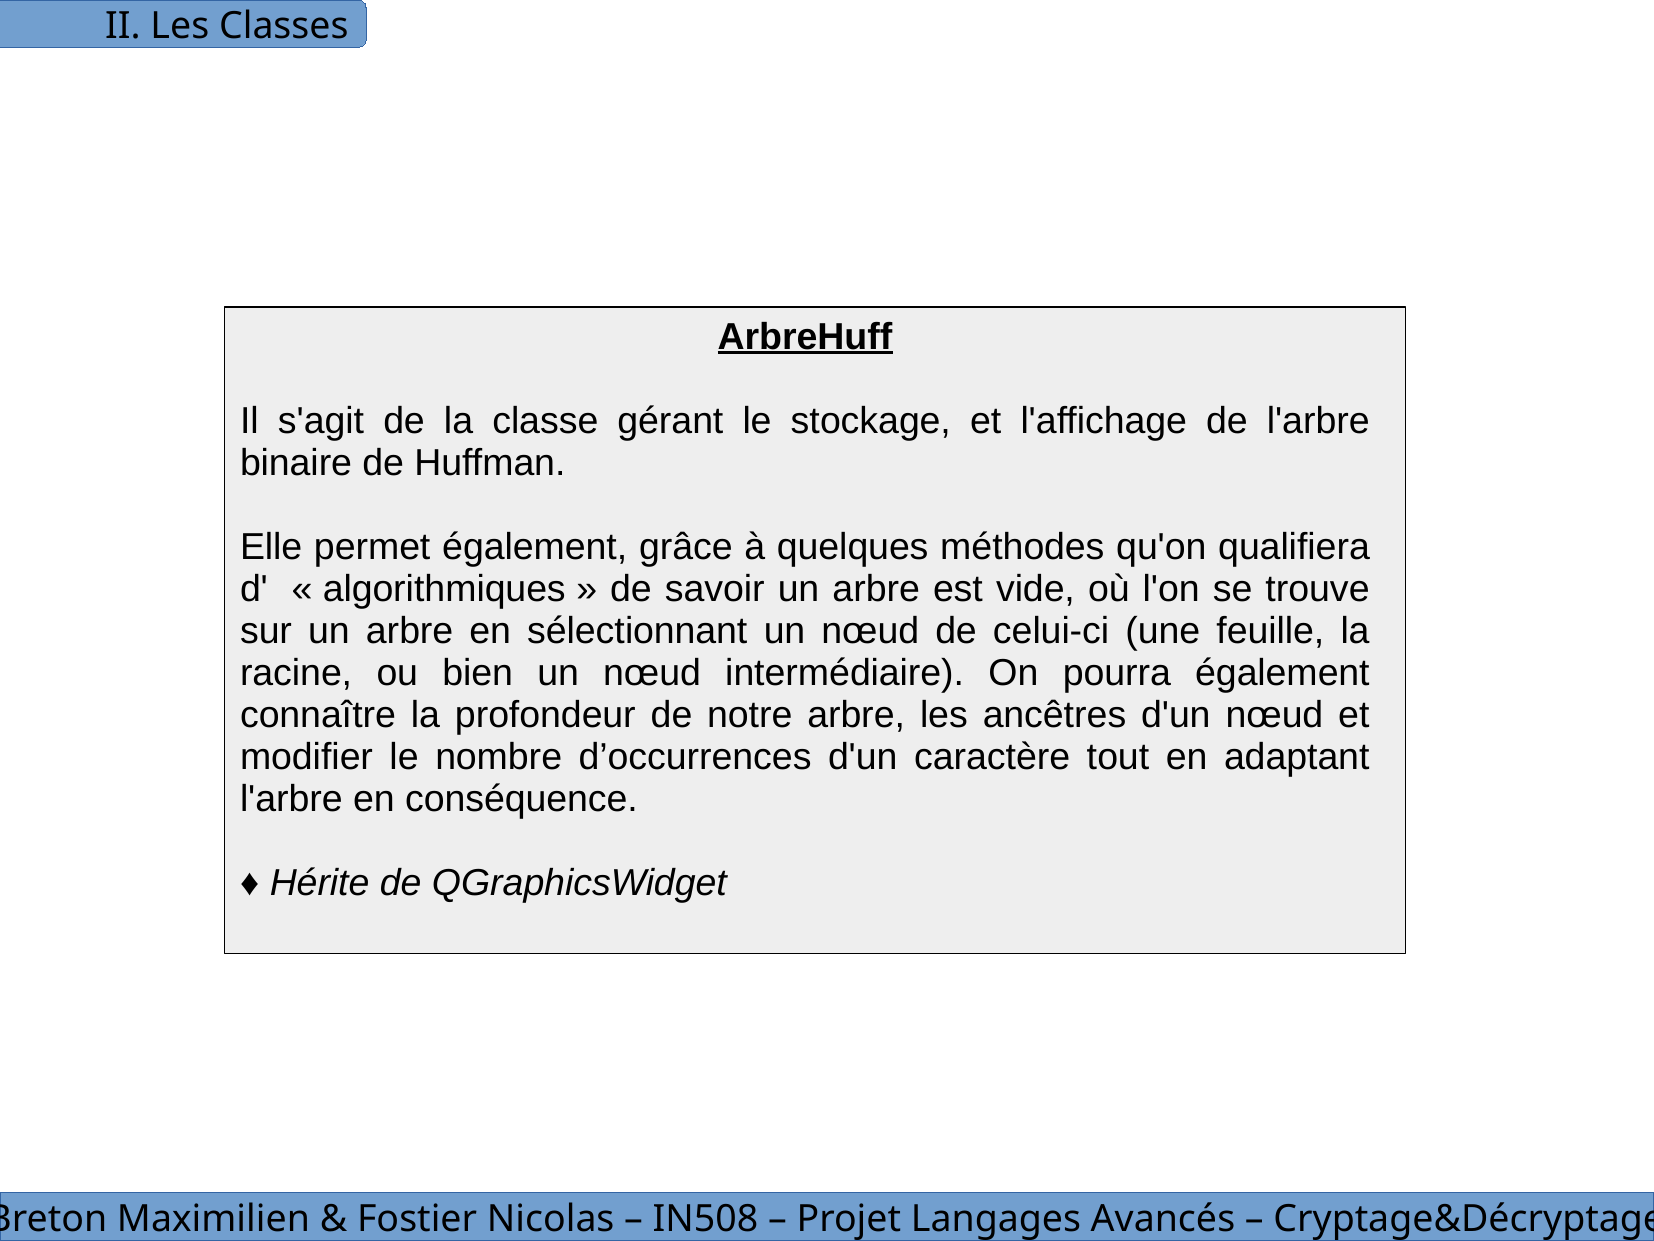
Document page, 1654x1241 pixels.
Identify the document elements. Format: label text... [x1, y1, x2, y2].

text_box ArbreHuff Il s'agit de la classe gérant le stockage, et l'affichage de l'arbre binaire de Huffman. Elle permet également, grâce à quelques méthodes qu'on qualifiera d' « algorithmiques » de savoir un arbre est vide, où l'on se trouve sur un arbre en sélectionnant un nœud de celui-ci (une feuille, la racine, ou bien un nœud intermédiaire). On pourra également connaître la profondeur de notre arbre, les ancêtres d'un nœud et modifier le nombre d’occurrences d'un caractère tout en adaptant l'arbre en conséquence. ♦ Hérite de QGraphicsWidget [224, 307, 1406, 952]
text_box Breton Maximilien & Fostier Nicolas – IN508 – Projet Langages Avancés – Cryptage&Décryptage [0, 1192, 1654, 1241]
text_box II. Les Classes [0, 0, 367, 48]
